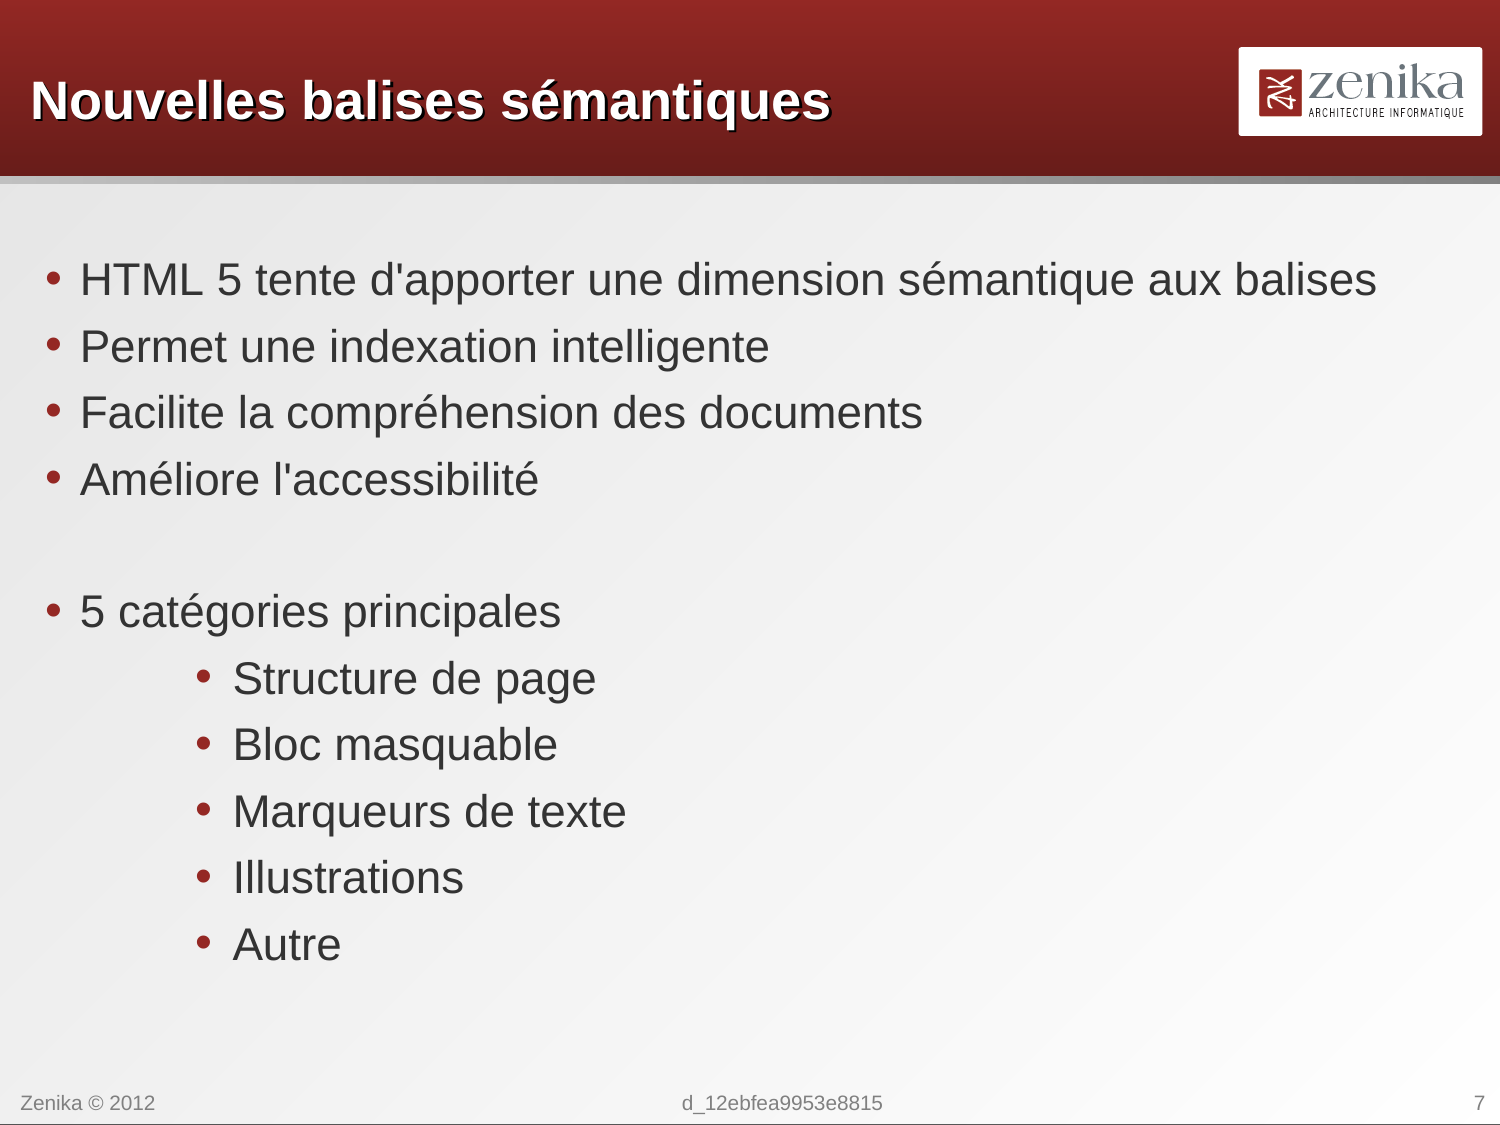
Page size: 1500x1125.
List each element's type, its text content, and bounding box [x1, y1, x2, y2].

picture [1257, 58, 1464, 125]
title Nouvelles balises sémantiques [30, 15, 1155, 180]
list HTML 5 tente d'apporter une dimension sémantique aux balises Permet une indexation intelligente Facilite la compréhension des documents Améliore l'accessibilité 5 catégories principales Structure de page Bloc masquable Marqueurs de texte Illustrations Autre [45, 249, 1385, 1079]
